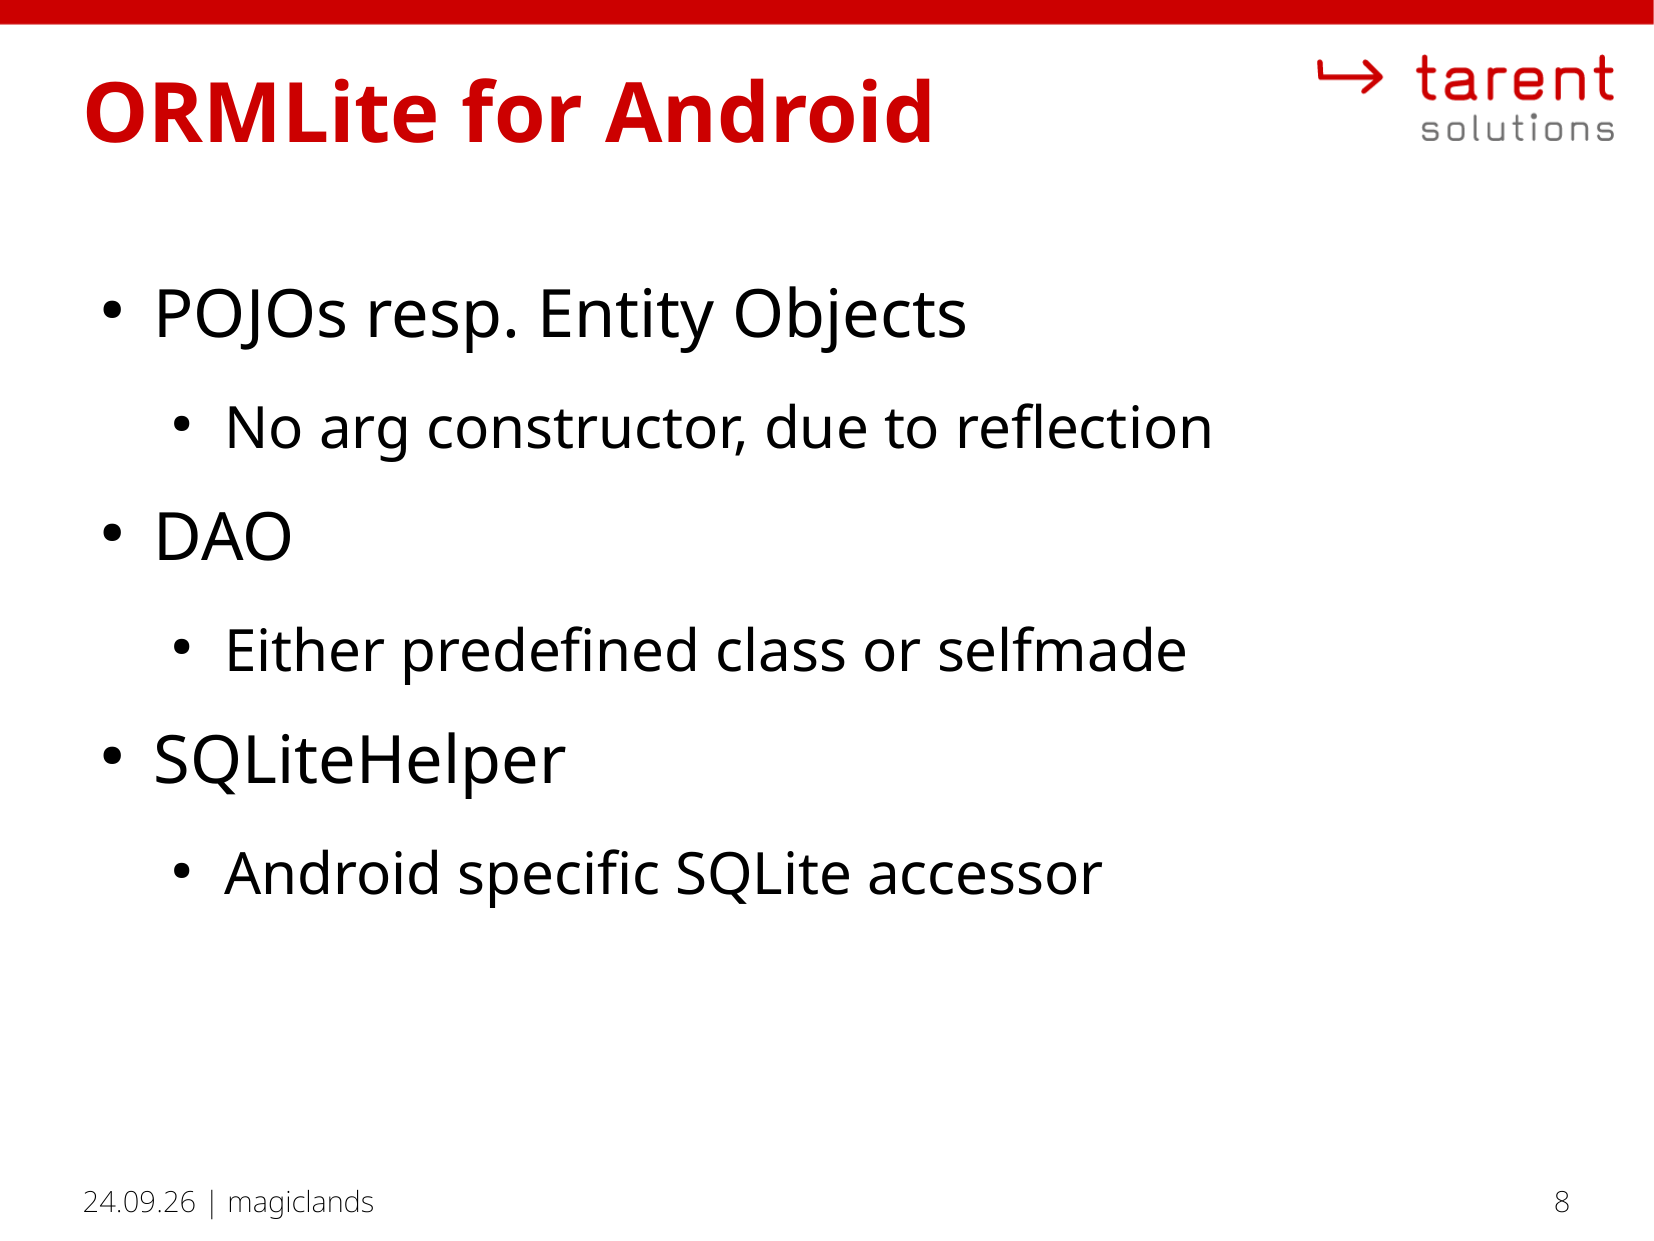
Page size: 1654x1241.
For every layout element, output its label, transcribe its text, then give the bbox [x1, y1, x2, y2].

title ORMLite for Android [82, 20, 1571, 201]
list POJOs resp. Entity Objects No arg constructor, due to reflection DAO Either predefined class or selfmade SQLiteHelper Android specific SQLite accessor [82, 265, 1571, 986]
picture [0, 0, 1654, 26]
picture [1571, 45, 1622, 151]
